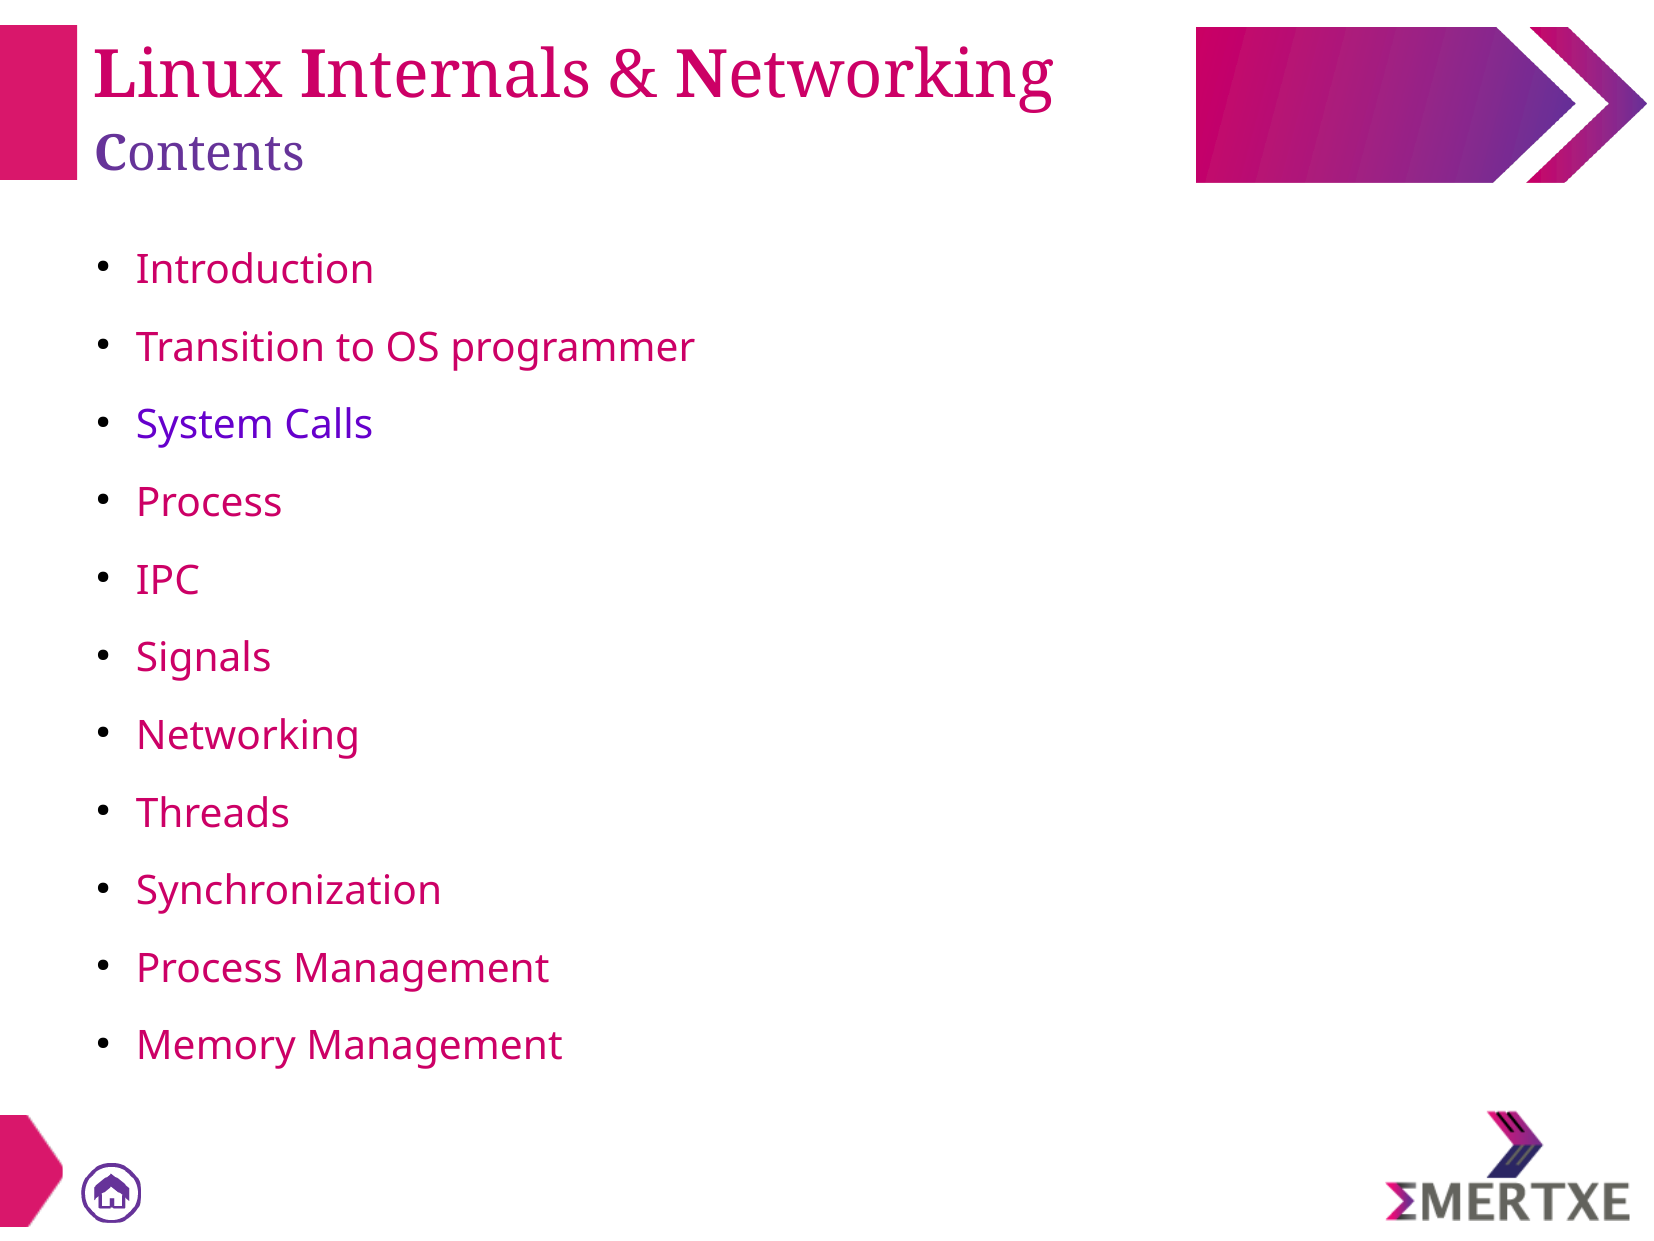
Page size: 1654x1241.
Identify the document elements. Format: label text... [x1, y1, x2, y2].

picture [1385, 1107, 1631, 1221]
list Introduction Transition to OS programmer System Calls Process IPC Signals Networking Threads Synchronization Process Management Memory Management [82, 240, 1571, 1081]
picture [81, 1163, 141, 1223]
picture [1571, 27, 1647, 183]
title Linux Internals & Networking Contents [93, 2, 1571, 210]
